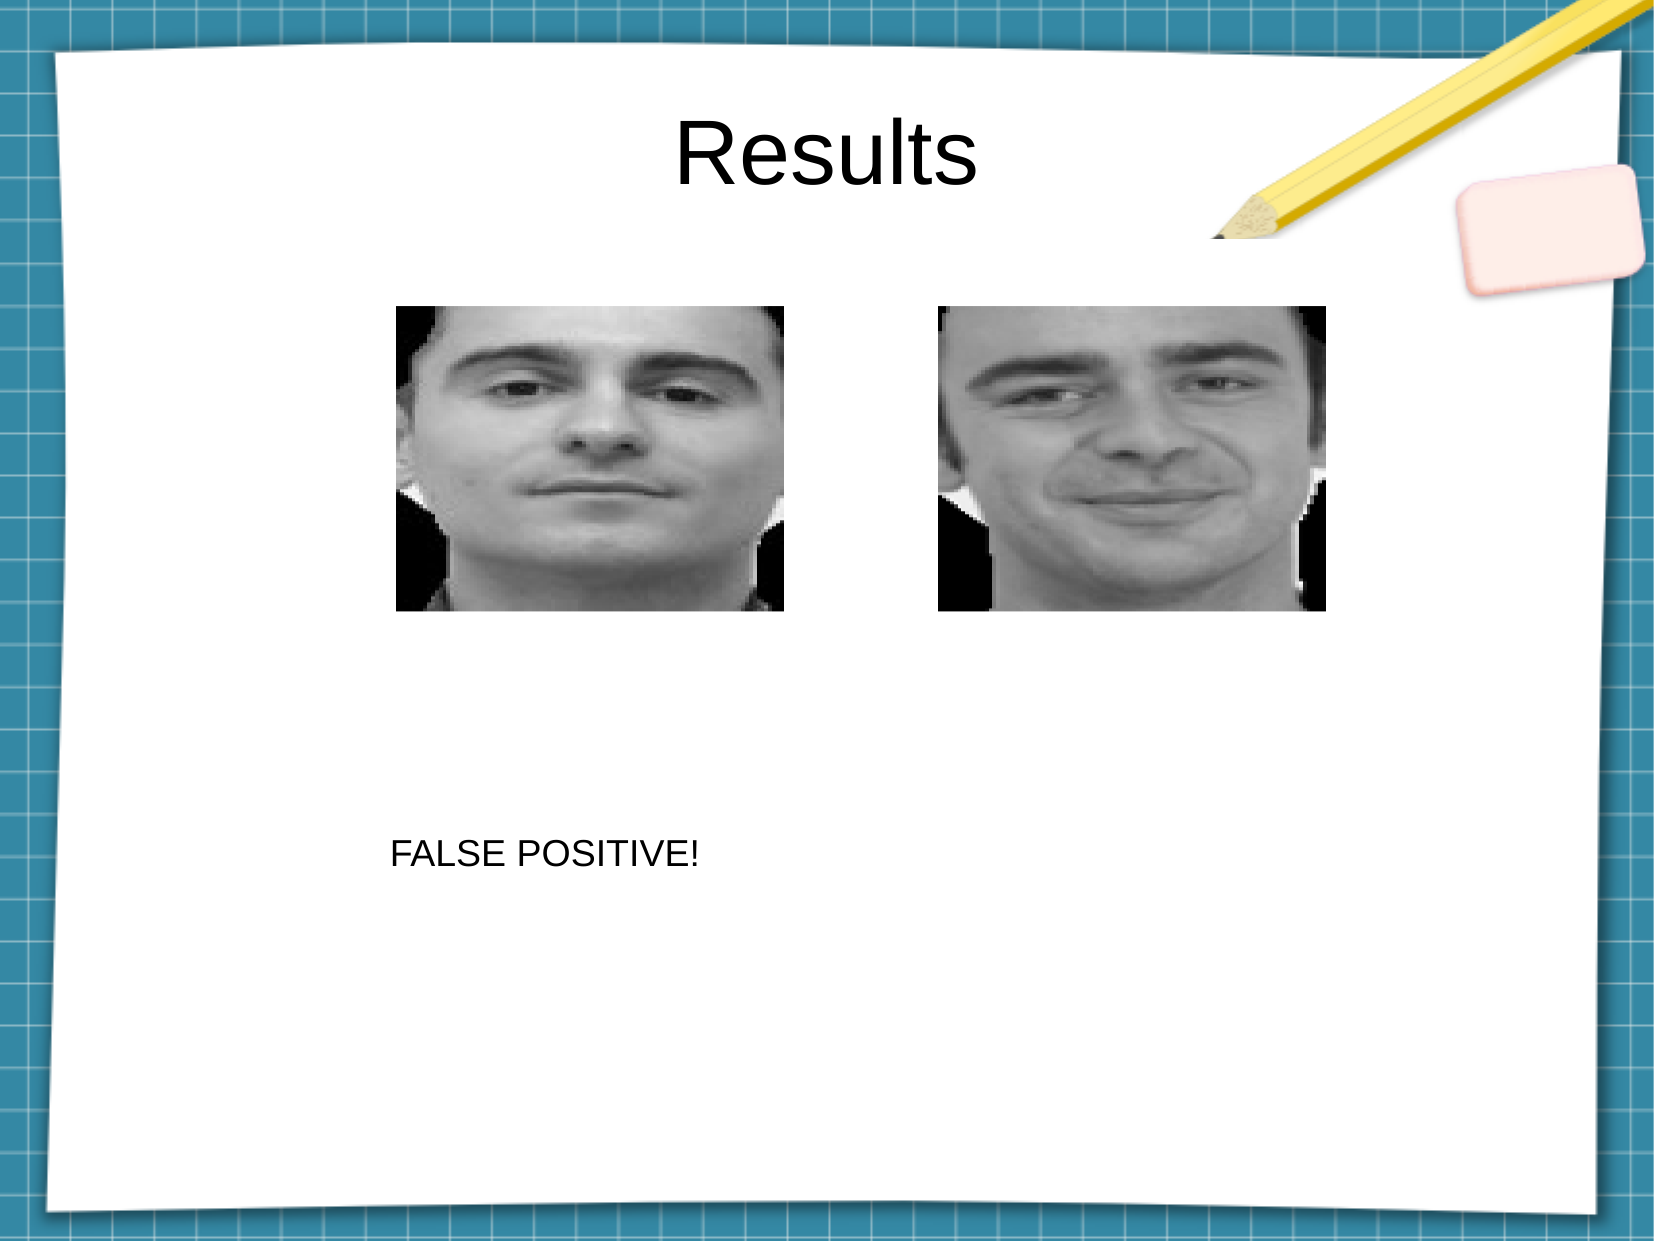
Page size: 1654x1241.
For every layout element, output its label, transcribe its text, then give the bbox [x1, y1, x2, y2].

title Results [82, 49, 1571, 257]
picture [0, 0, 1654, 1241]
text_box FALSE POSITIVE! [375, 825, 1261, 882]
